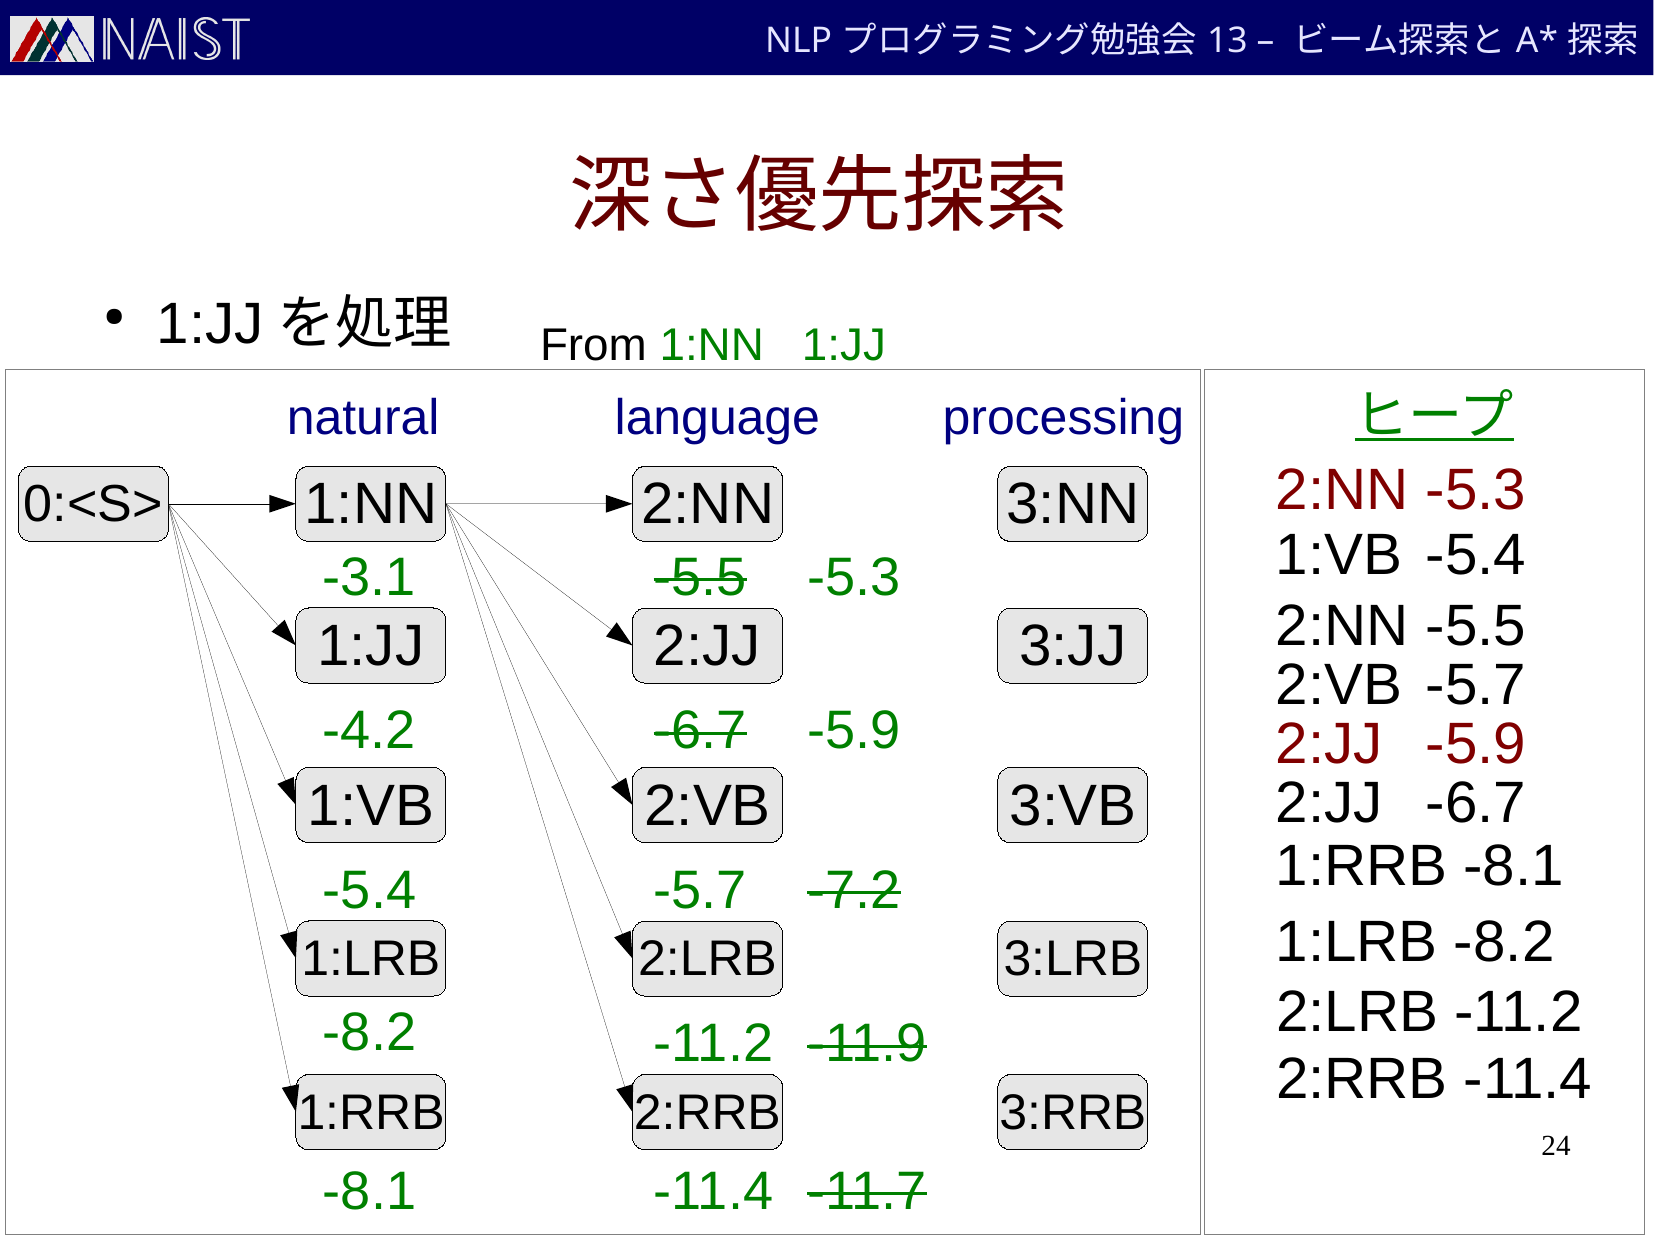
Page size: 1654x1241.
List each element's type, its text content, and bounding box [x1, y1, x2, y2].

text_box 1:RRB [295, 1074, 446, 1150]
text_box 1:RRB -8.1 [1261, 825, 1580, 906]
text_box 2:VB [632, 767, 783, 843]
text_box -11.4 [638, 1153, 789, 1229]
picture [10, 16, 94, 62]
text_box 1:LRB -8.2 [1261, 906, 1570, 971]
text_box 2:VB -5.7 [1261, 643, 1542, 703]
text_box 1:VB [295, 767, 446, 843]
text_box 2:RRB [632, 1076, 783, 1150]
text_box 3:NN [997, 466, 1148, 542]
list 1:JJを処理 [86, 276, 1575, 342]
text_box 3:VB [997, 767, 1148, 843]
text_box 2:JJ -5.9 [1261, 703, 1542, 783]
text_box 1:VB -5.4 [1261, 529, 1542, 584]
text_box From 1:NN 1:JJ [525, 311, 902, 378]
text_box -11.9 [792, 1005, 942, 1081]
text_box -6.7 [638, 692, 762, 768]
text_box 1:NN [295, 466, 446, 542]
text_box -11.2 [638, 1005, 789, 1081]
text_box 3:RRB [997, 1074, 1148, 1150]
text_box -5.7 [638, 851, 762, 928]
text_box 2:JJ -6.7 [1261, 783, 1542, 842]
text_box -8.2 [308, 993, 432, 1069]
text_box 2:NN [632, 466, 783, 542]
text_box -8.1 [308, 1153, 432, 1229]
text_box 2:JJ [632, 608, 783, 684]
picture [102, 17, 251, 60]
text_box 2:RRB -11.4 [1261, 1038, 1608, 1119]
text_box -5.3 [792, 538, 916, 615]
text_box natural language processing [201, 381, 1200, 453]
text_box 3:LRB [997, 921, 1148, 997]
text_box -11.7 [792, 1153, 942, 1229]
text_box 2:LRB -11.2 [1261, 971, 1599, 1038]
text_box -3.1 [307, 538, 432, 615]
text_box 1:JJ [295, 607, 446, 684]
text_box ヒープ [1339, 376, 1515, 449]
text_box 2:LRB [632, 921, 783, 997]
title 深さ優先探索 [75, 92, 1564, 285]
text_box -5.5 [638, 538, 762, 615]
text_box 2:NN -5.3 [1261, 449, 1542, 529]
text_box 3:JJ [997, 608, 1148, 684]
text_box -4.2 [308, 692, 432, 768]
text_box -5.4 [308, 851, 432, 928]
text_box 2:NN -5.5 [1261, 584, 1542, 643]
text_box -7.2 [792, 851, 916, 928]
text_box -5.9 [792, 692, 916, 768]
text_box 1:LRB [295, 920, 446, 997]
text_box 0:<S> [18, 466, 169, 542]
